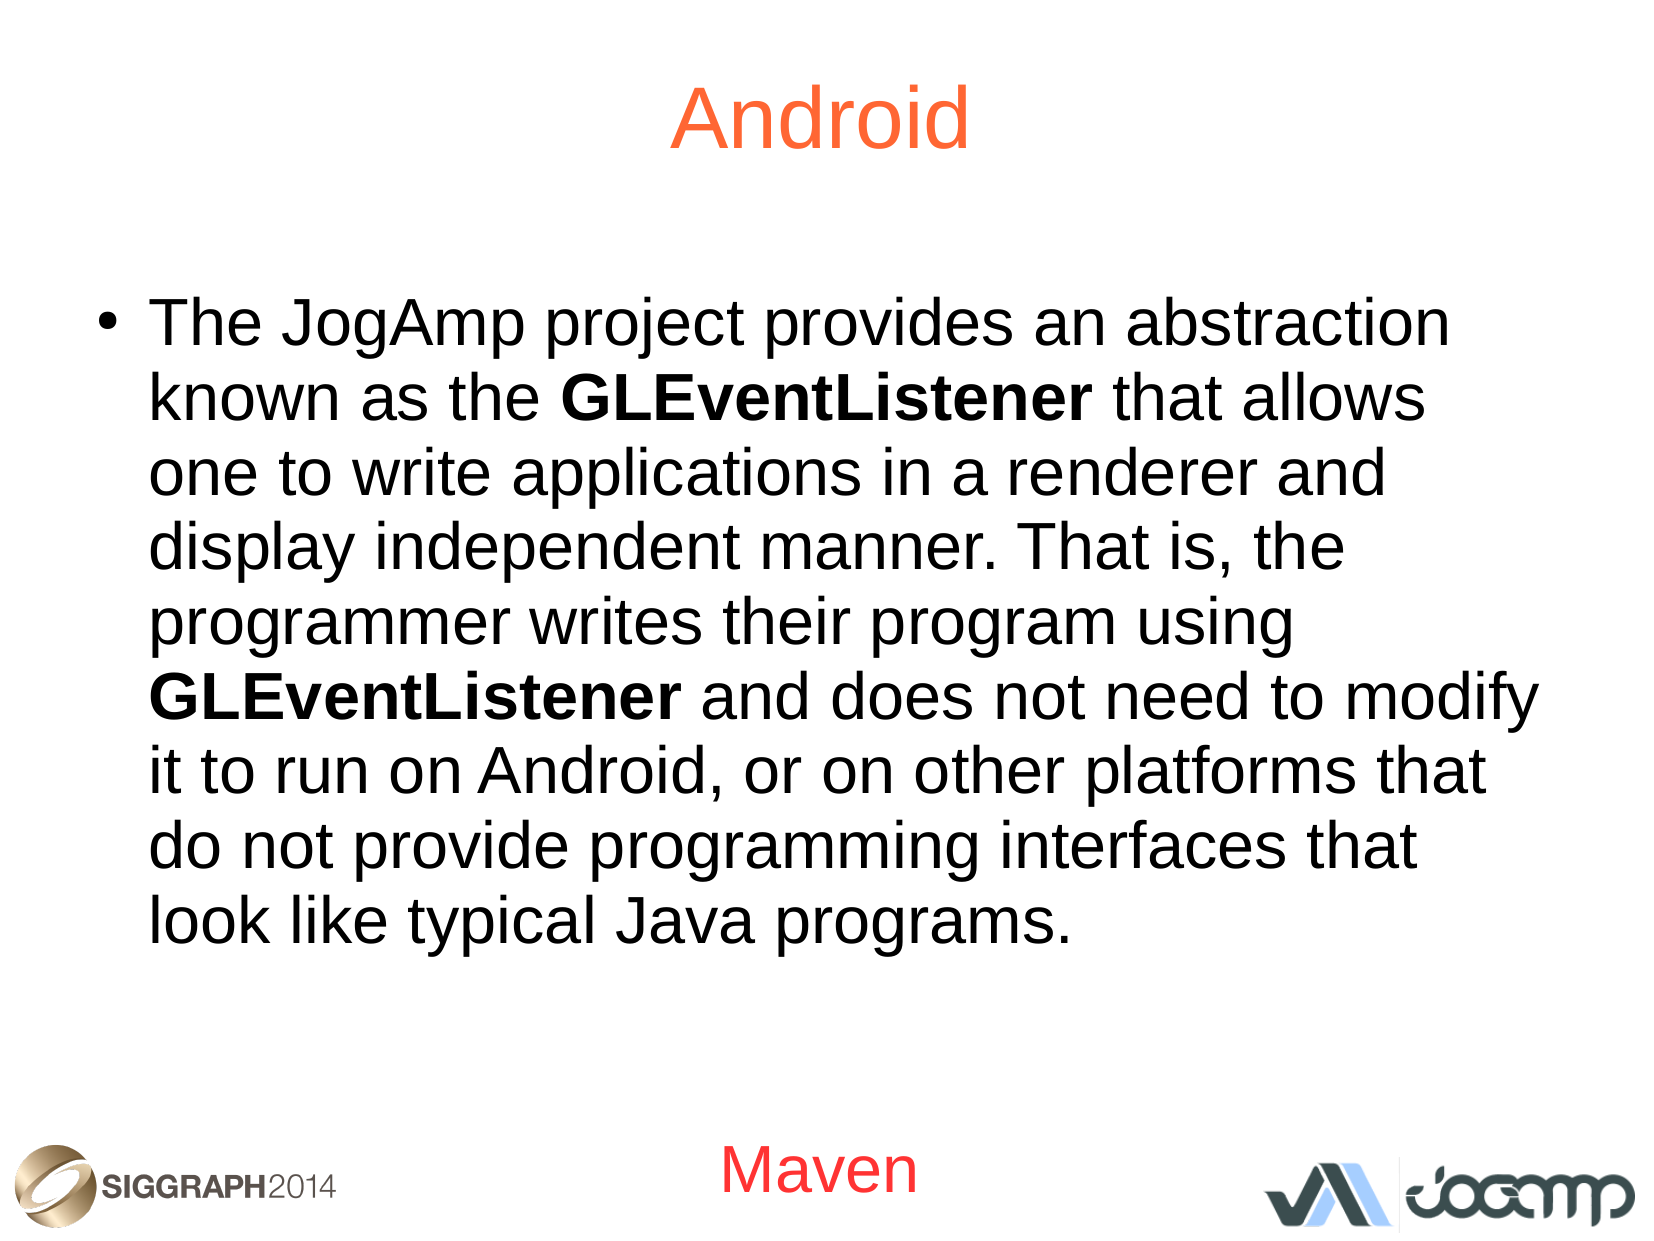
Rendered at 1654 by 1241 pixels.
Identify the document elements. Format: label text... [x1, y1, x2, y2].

list The JogAmp project provides an abstraction known as the GLEventListener that allows one to write applications in a renderer and display independent manner. That is, the programmer writes their program using GLEventListener and does not need to modify it to run on Android, or on other platforms that do not provide programming interfaces that look like typical Java programs. [78, 285, 1543, 1111]
picture [7, 1133, 343, 1239]
picture [1262, 1157, 1635, 1233]
text_box Maven [705, 1125, 936, 1215]
title Android [68, 49, 1576, 188]
